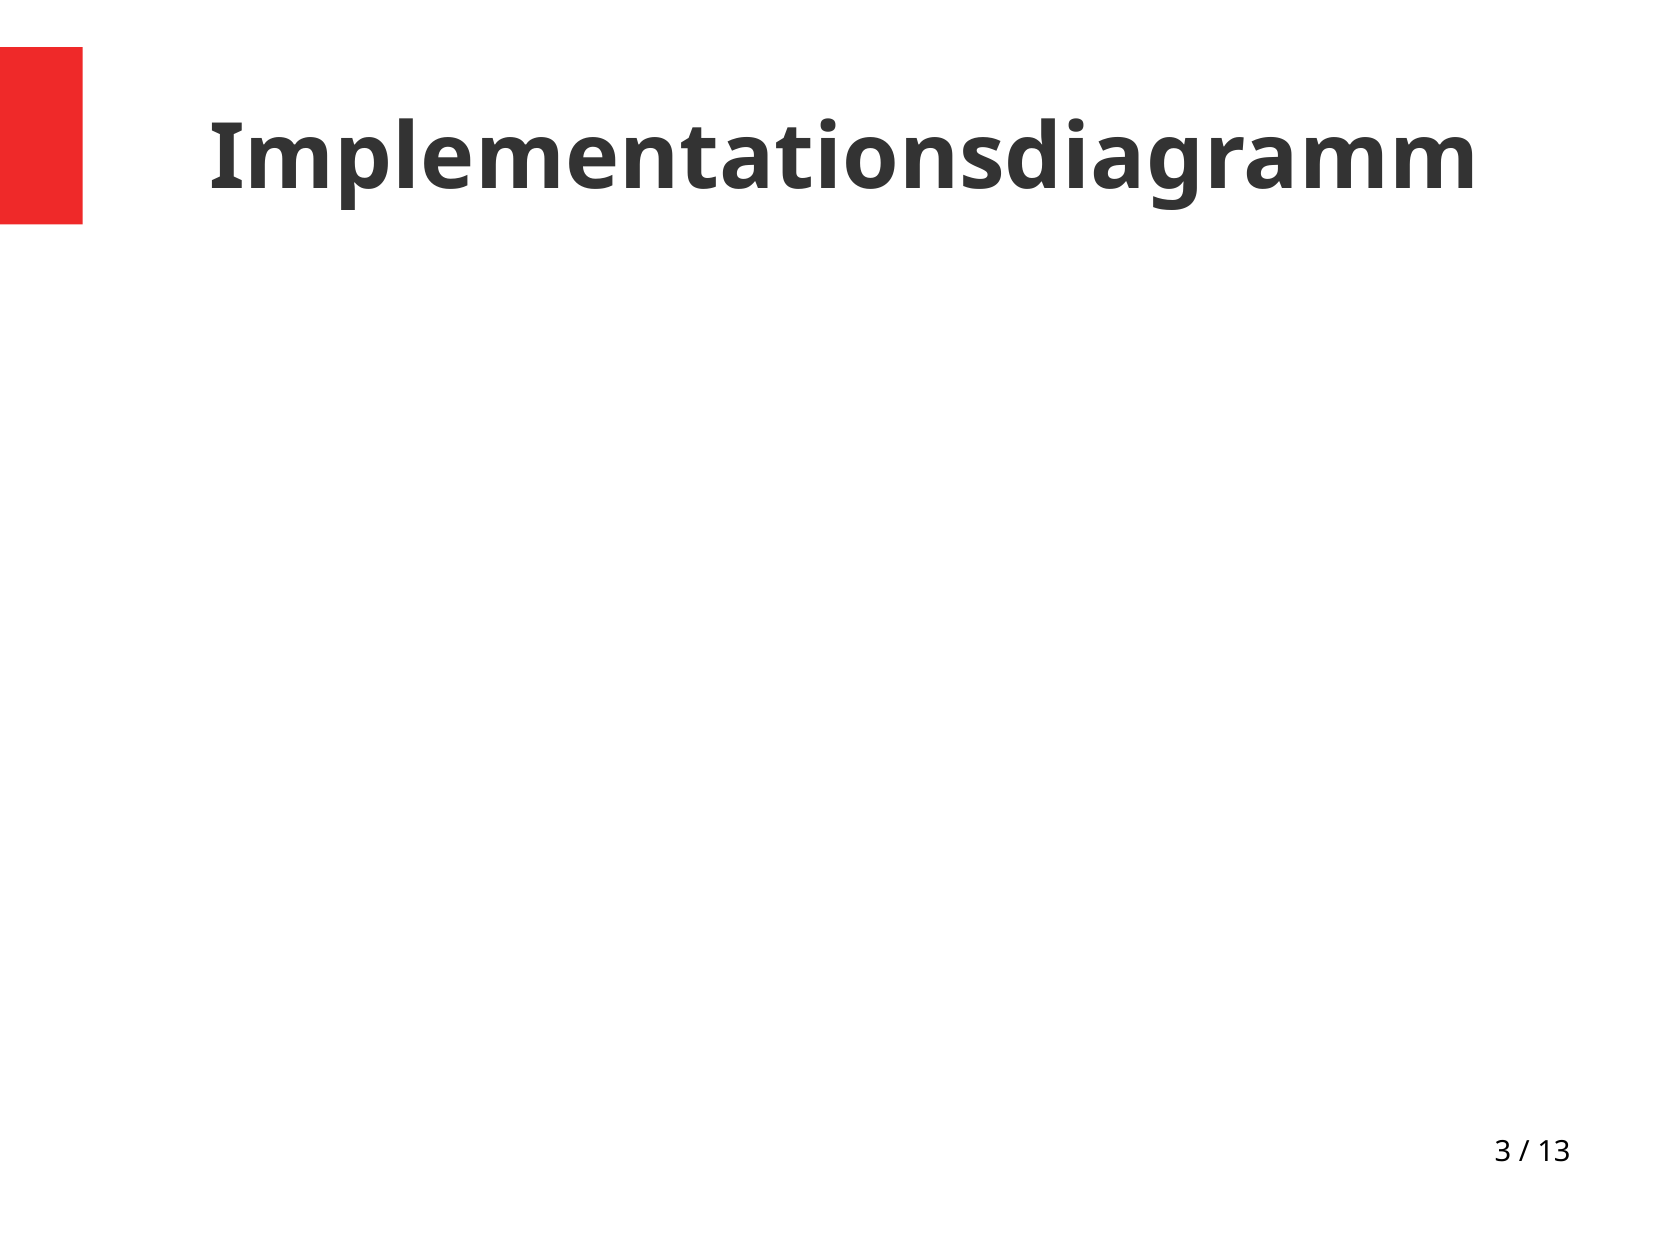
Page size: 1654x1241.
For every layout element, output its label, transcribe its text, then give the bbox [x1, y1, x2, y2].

title Implementationsdiagramm [118, 49, 1571, 257]
